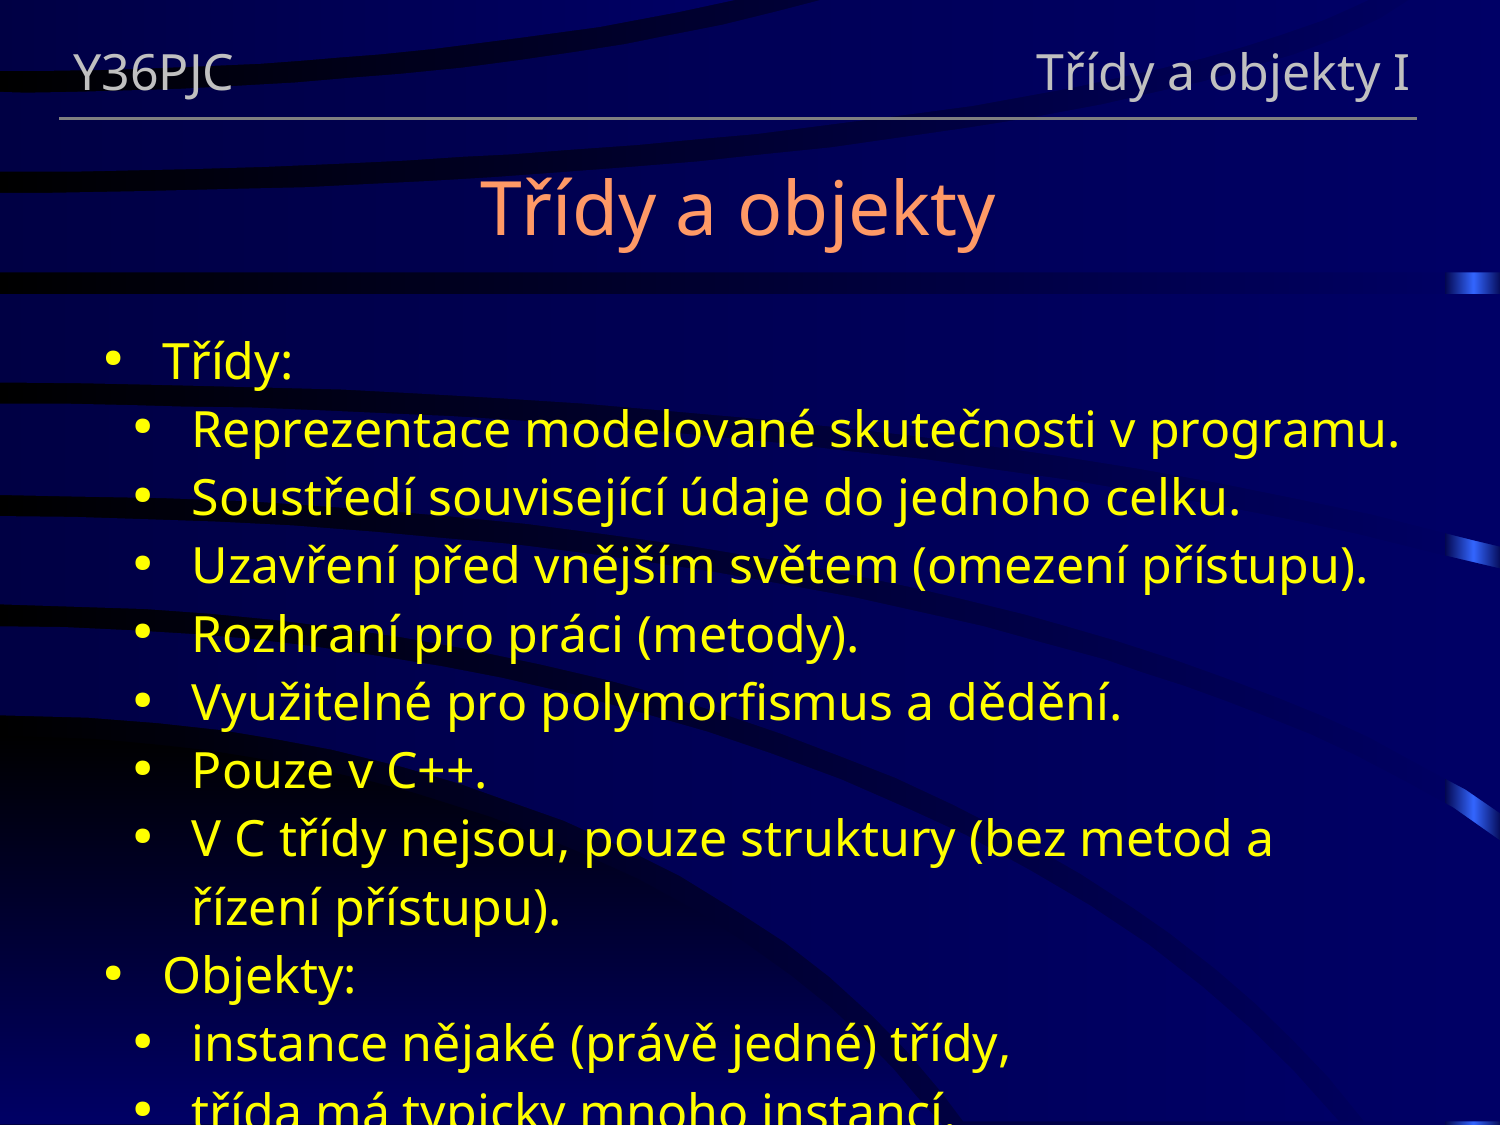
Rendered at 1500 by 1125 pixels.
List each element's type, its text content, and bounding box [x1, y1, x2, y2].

text_box Třídy a objekty I [1021, 29, 1418, 105]
text_box Třídy a objekty Třídy: Reprezentace modelované skutečnosti v programu. Soustředí související údaje do jednoho celku. Uzavření před vnějším světem (omezení přístupu). Rozhraní pro práci (metody). Využitelné pro polymorfismus a dědění. Pouze v C++. V C třídy nejsou, pouze struktury (bez metod a řízení přístupu). Objekty: instance nějaké (právě jedné) třídy, třída má typicky mnoho instancí. [59, 147, 1418, 1037]
text_box Y36PJC [59, 29, 251, 105]
